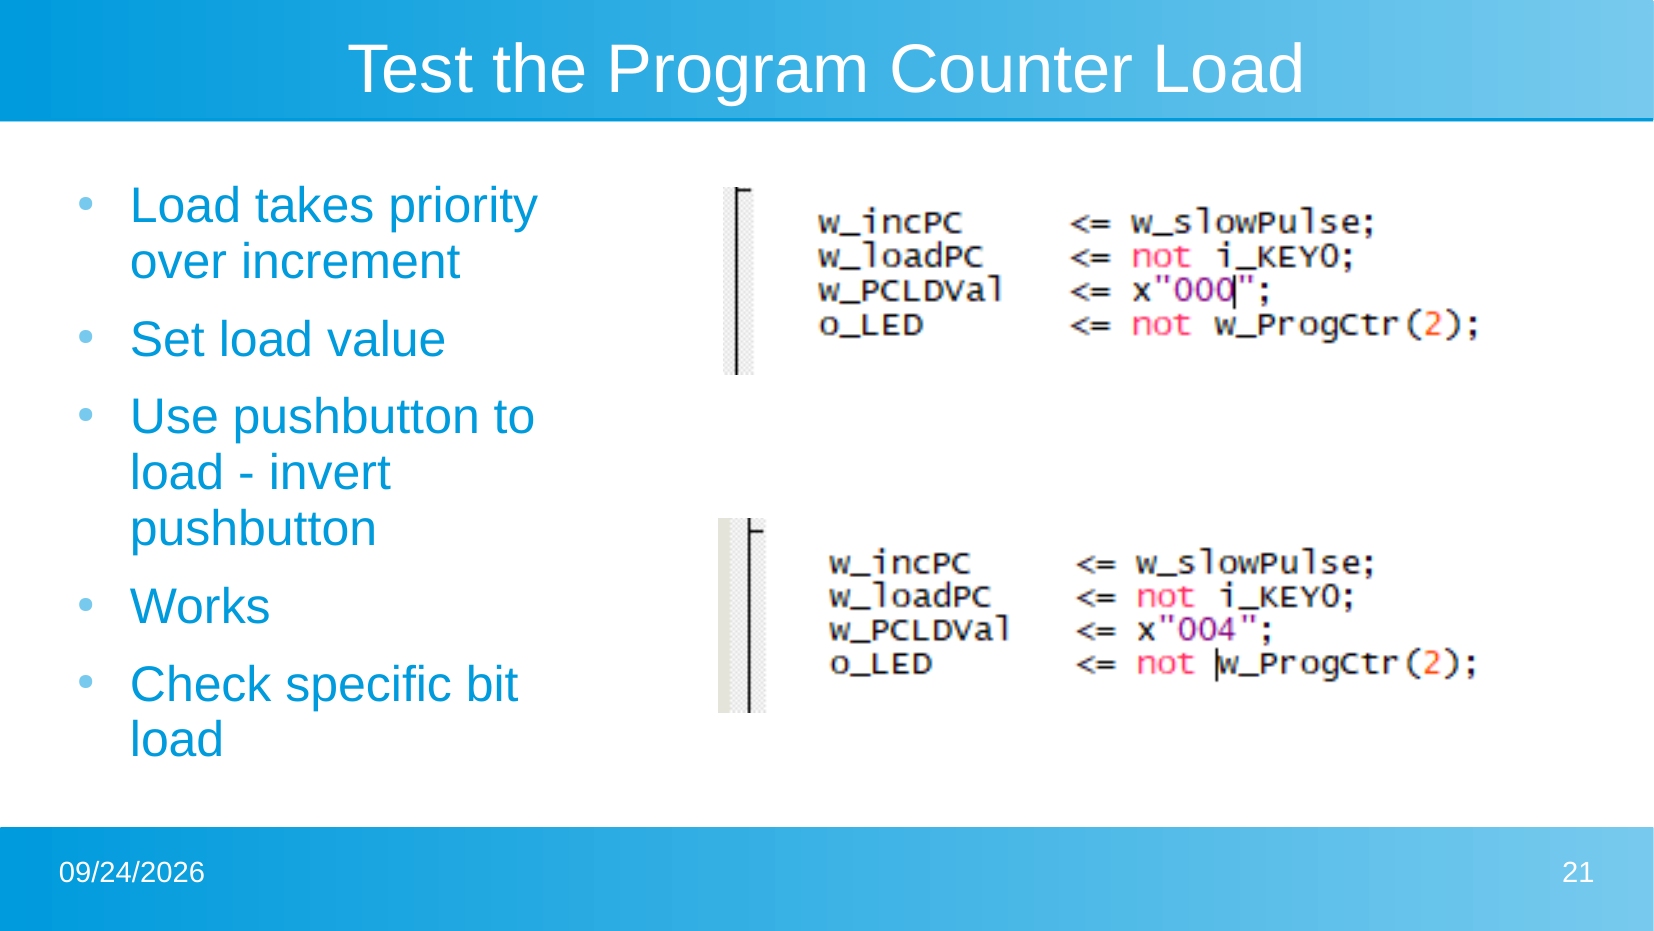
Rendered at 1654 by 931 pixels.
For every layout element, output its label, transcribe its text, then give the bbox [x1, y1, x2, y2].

list Load takes priority over increment Set load value Use pushbutton to load - invert pushbutton Works Check specific bit load [59, 177, 601, 768]
picture [723, 187, 1518, 376]
picture [718, 518, 1505, 713]
title Test the Program Counter Load [59, 29, 1595, 108]
